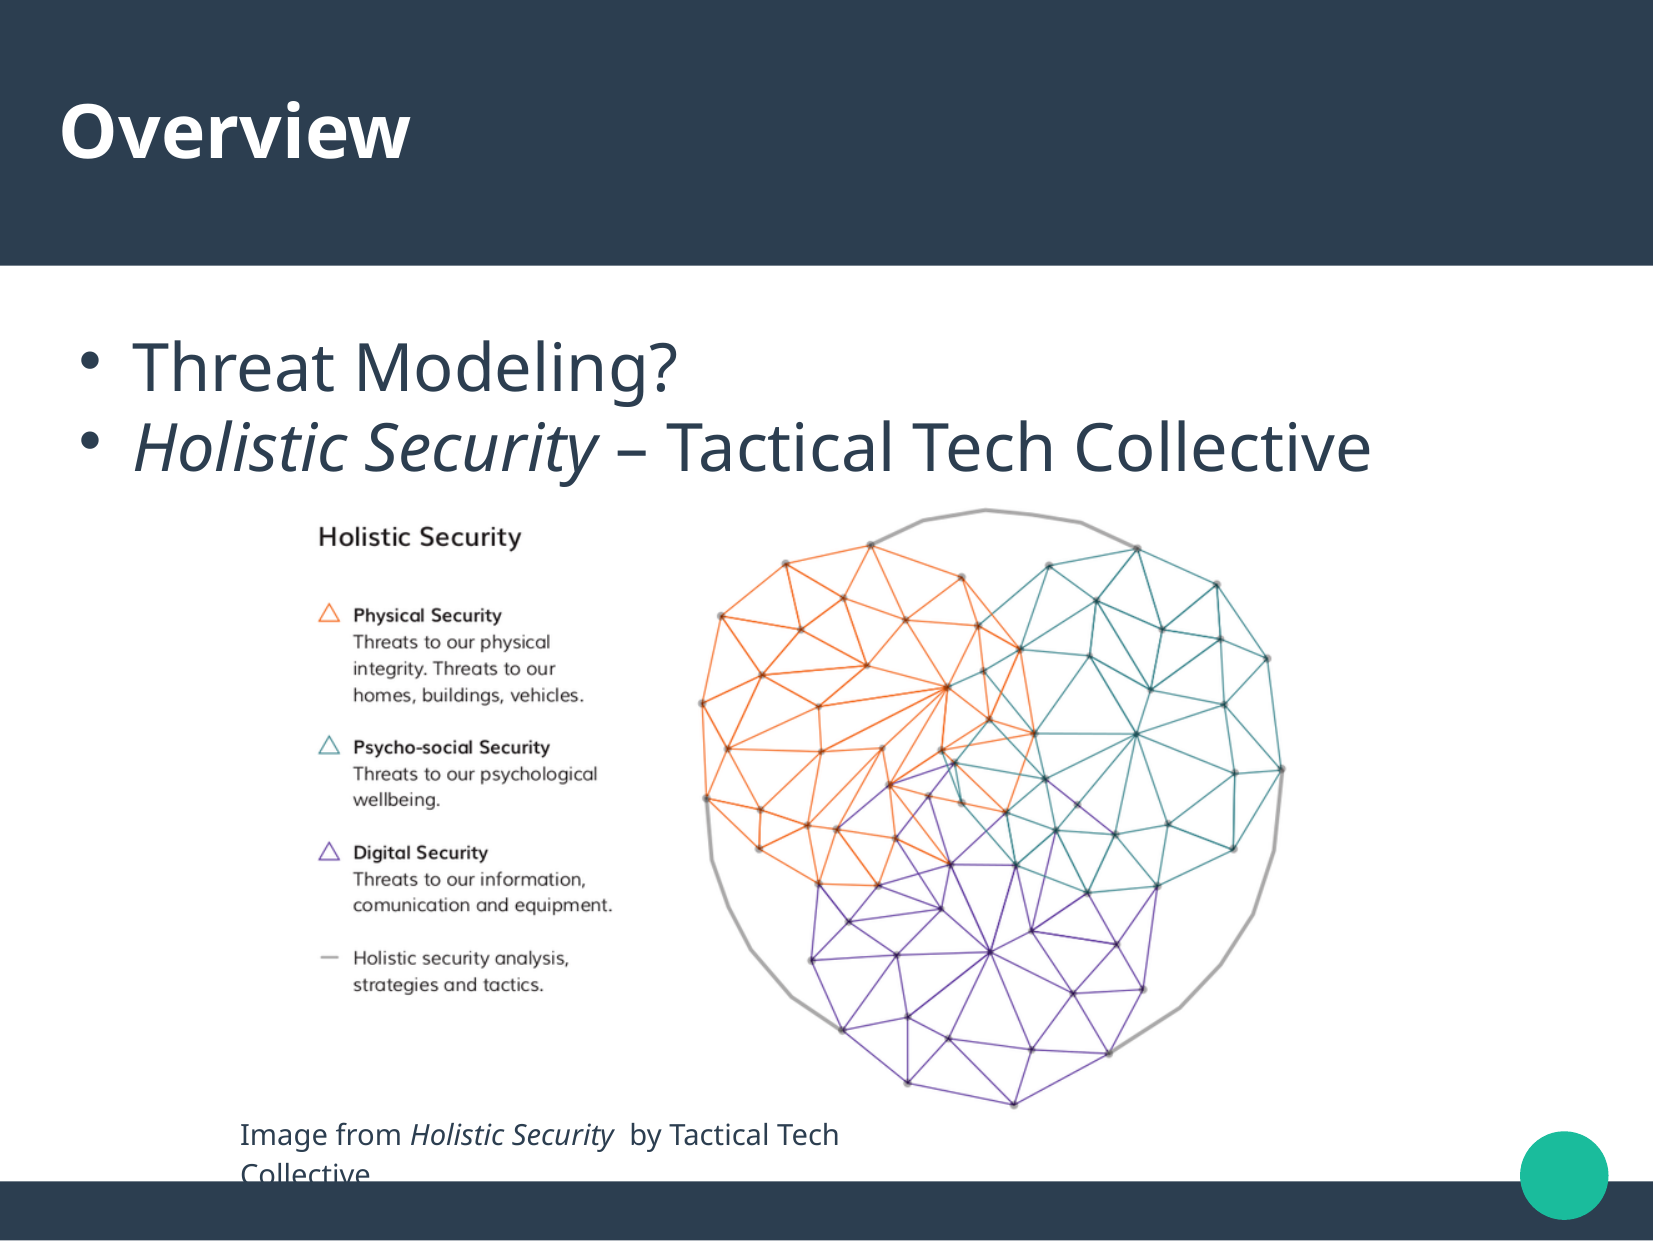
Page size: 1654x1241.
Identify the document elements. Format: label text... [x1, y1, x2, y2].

text_box Image from Holistic Security by Tactical Tech Collective [225, 1107, 946, 1159]
picture [300, 481, 1299, 1126]
text_box Threat Modeling? Holistic Security – Tactical Tech Collective [61, 324, 1597, 481]
text_box Overview [58, 49, 1594, 207]
